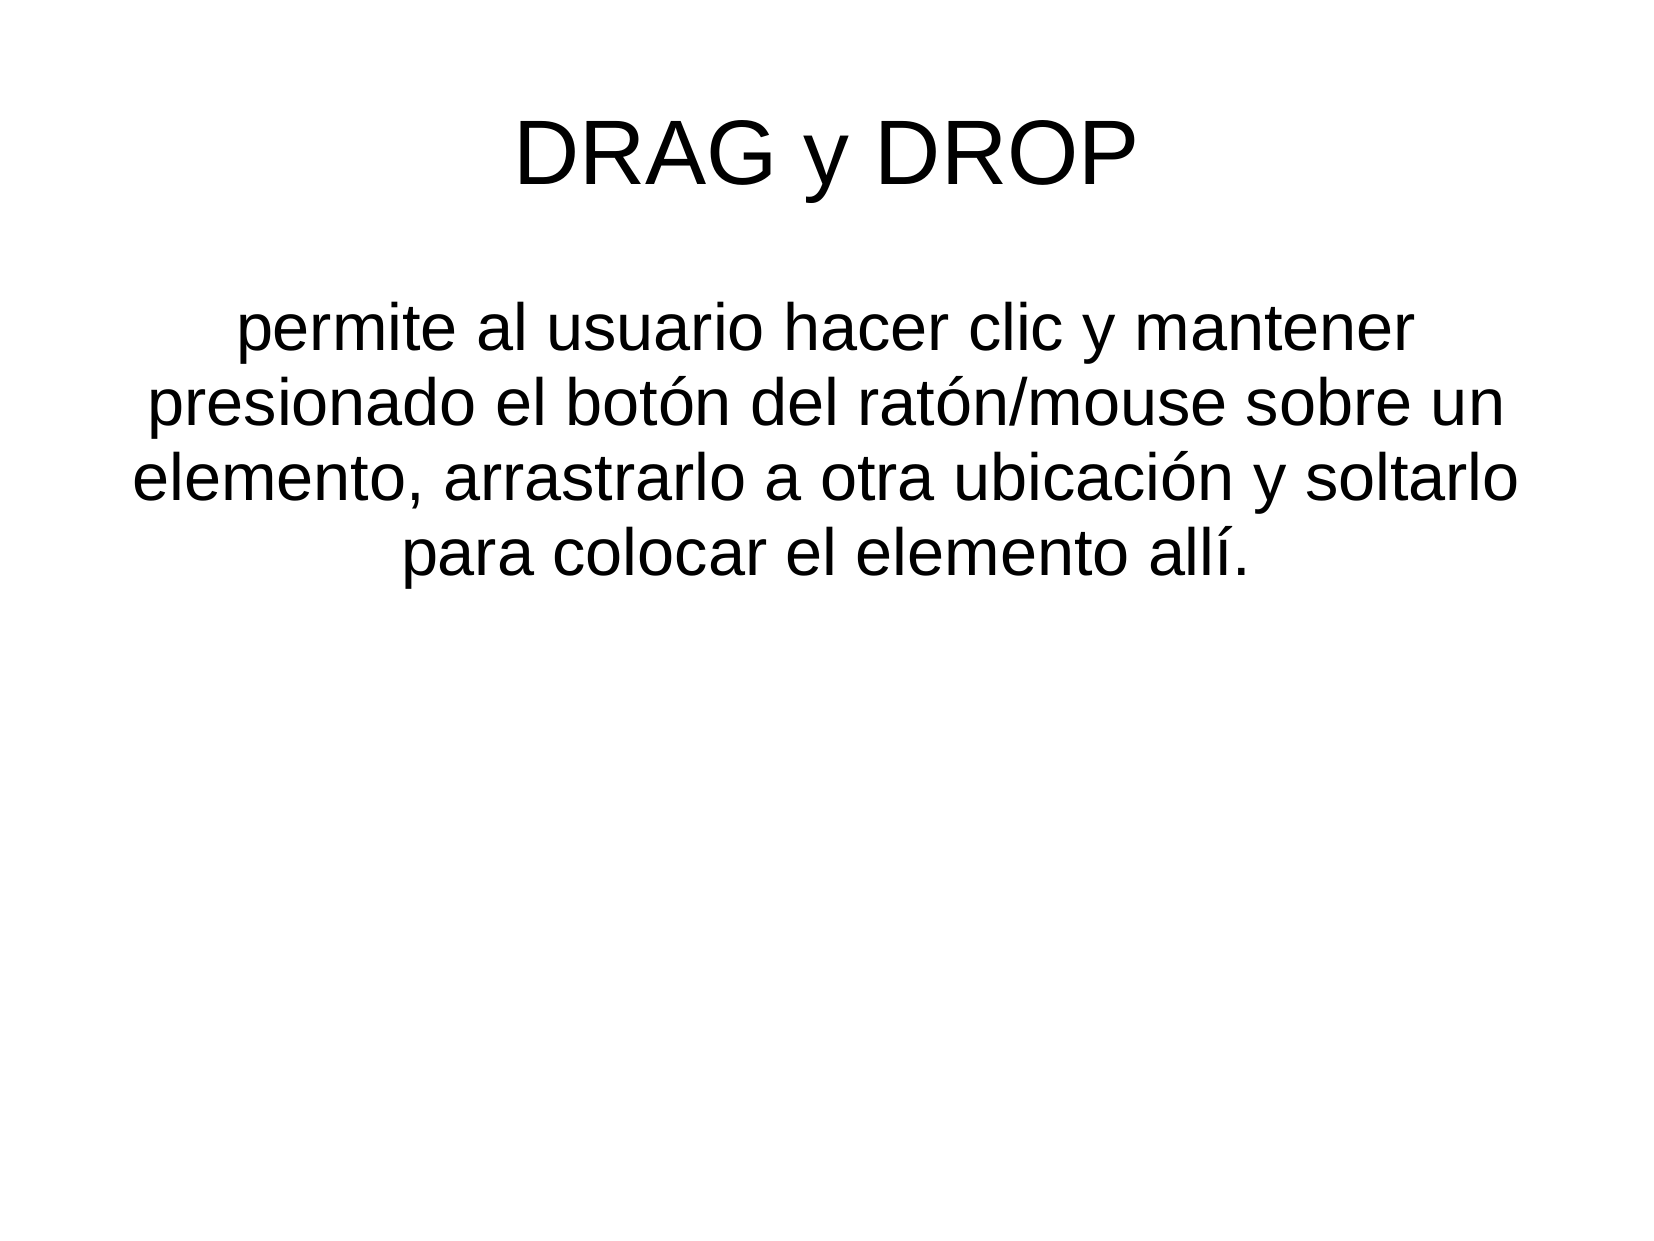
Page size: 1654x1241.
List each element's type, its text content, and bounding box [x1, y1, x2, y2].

title DRAG y DROP [82, 49, 1571, 257]
subtitle permite al usuario hacer clic y mantener presionado el botón del ratón/mouse sobre un elemento, arrastrarlo a otra ubicación y soltarlo para colocar el elemento allí. [82, 290, 1571, 1109]
